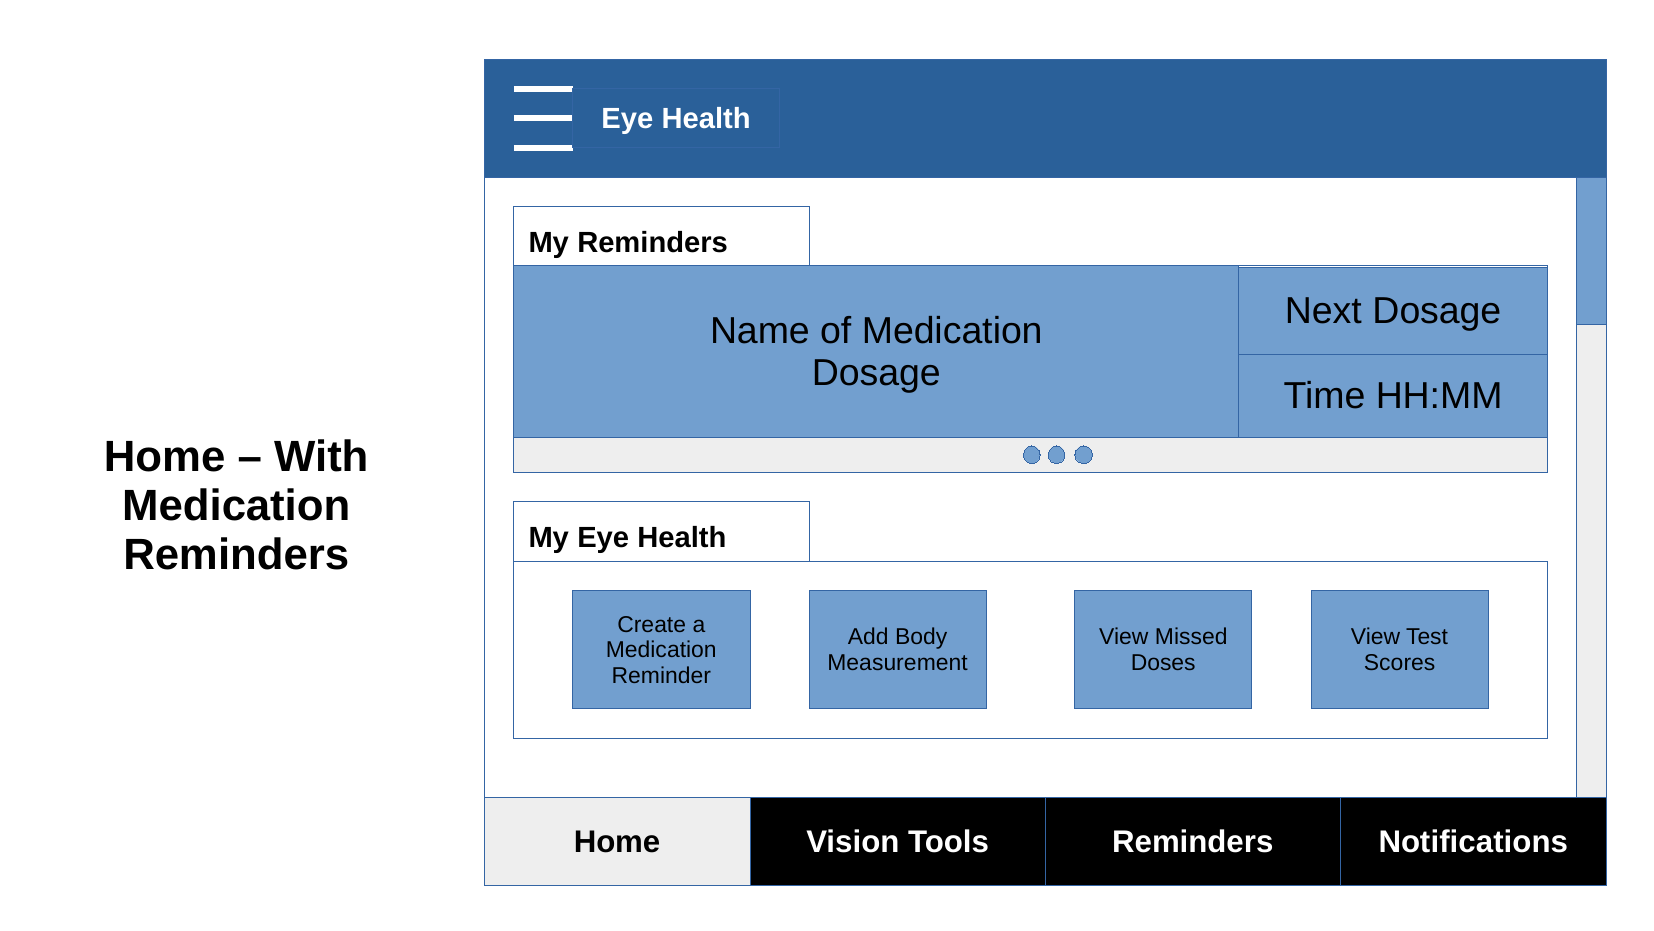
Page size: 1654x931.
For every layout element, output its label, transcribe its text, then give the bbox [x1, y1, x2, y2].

text_box Home [484, 797, 750, 886]
text_box Create a Medication Reminder [572, 590, 751, 709]
text_box Vision Tools [750, 797, 1045, 886]
text_box Time HH:MM [1238, 354, 1548, 438]
text_box Home – With Medication Reminders [29, 424, 443, 587]
text_box View Missed Doses [1074, 590, 1252, 709]
text_box Notifications [1340, 797, 1607, 886]
text_box Add Body Measurement [809, 590, 987, 709]
text_box Eye Health [572, 88, 780, 148]
text_box View Test Scores [1311, 590, 1489, 709]
text_box My Eye Health [513, 501, 810, 562]
text_box Name of Medication Dosage [513, 265, 1239, 438]
text_box My Reminders [513, 206, 810, 265]
text_box Next Dosage [1238, 267, 1548, 354]
text_box [484, 59, 1607, 798]
text_box Reminders [1045, 797, 1340, 886]
